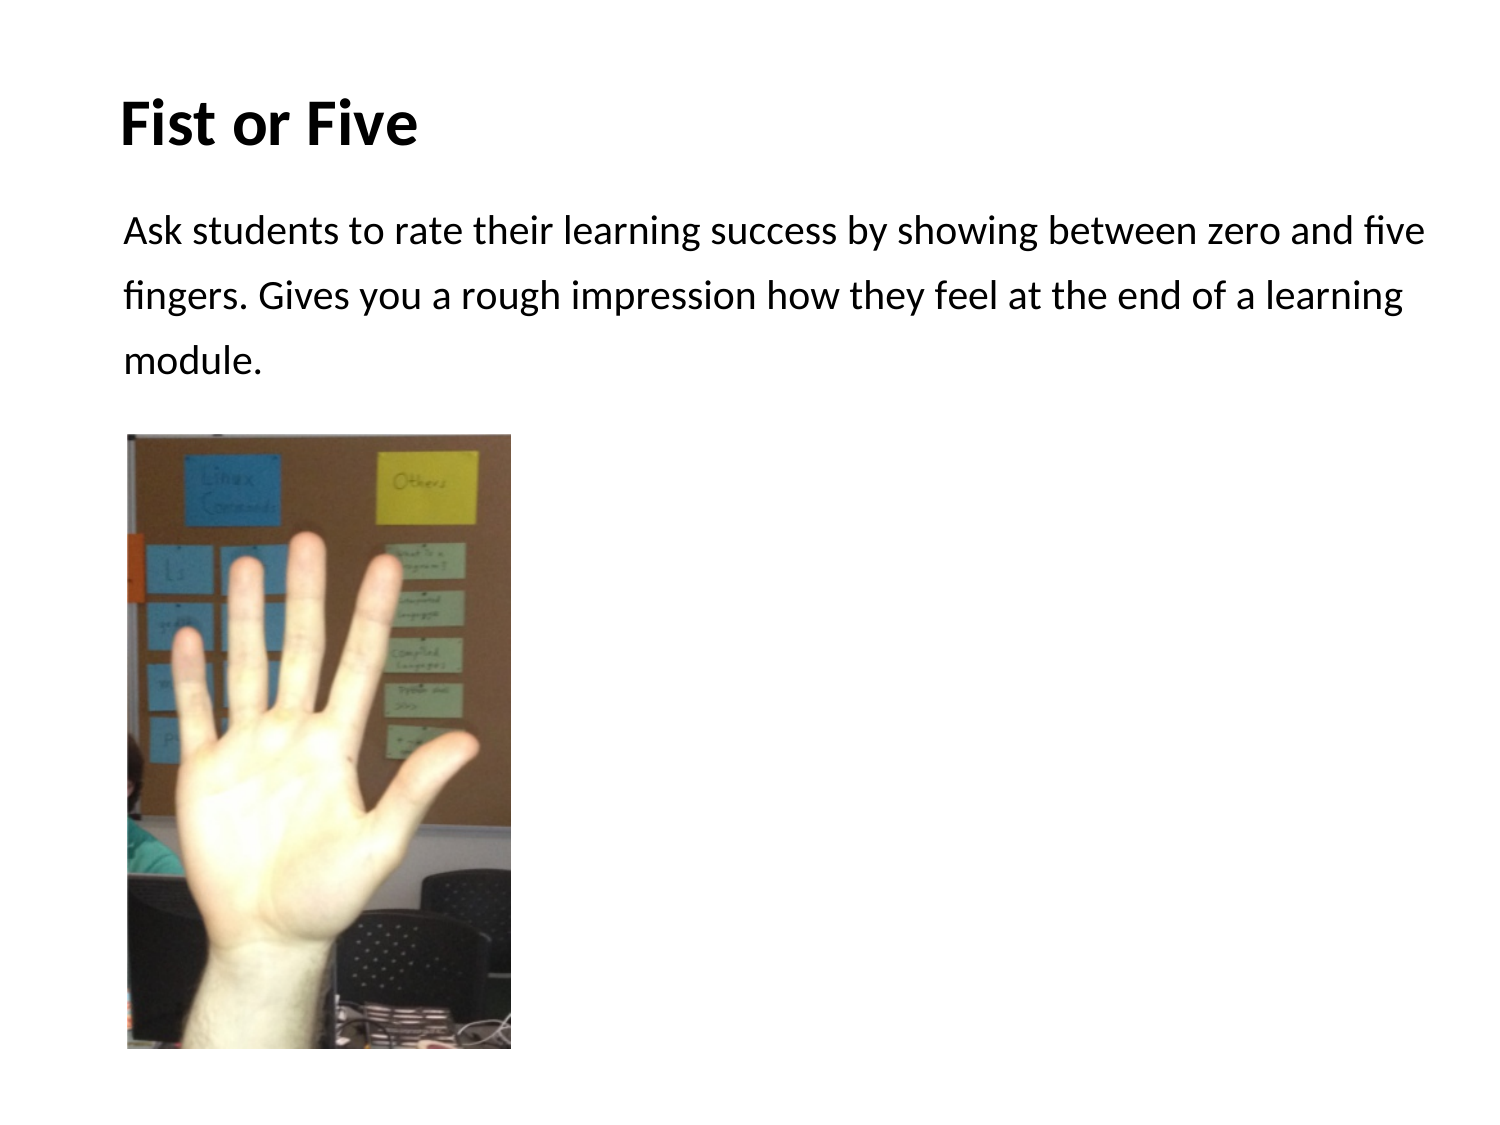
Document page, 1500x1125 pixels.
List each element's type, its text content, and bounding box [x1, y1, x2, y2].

picture [127, 434, 511, 1049]
text_box Fist or Five [104, 71, 1427, 167]
text_box Ask students to rate their learning success by showing between zero and five fingers. Gives you a rough impression how they feel at the end of a learning module. [108, 179, 1456, 824]
